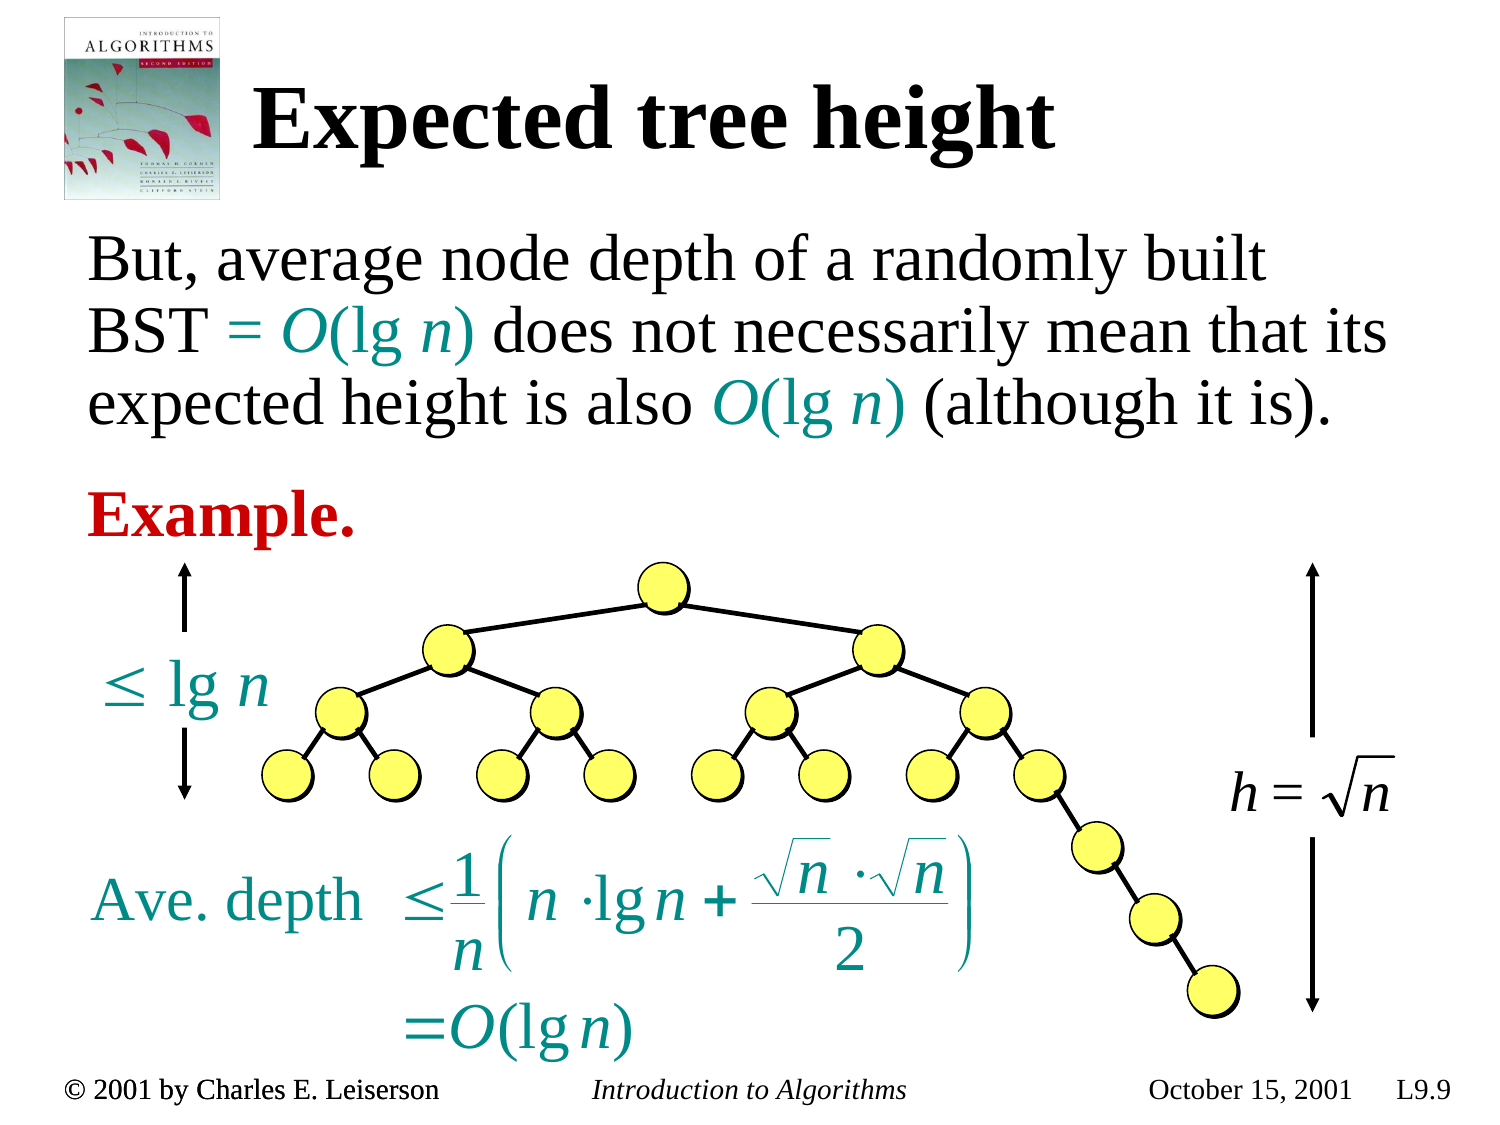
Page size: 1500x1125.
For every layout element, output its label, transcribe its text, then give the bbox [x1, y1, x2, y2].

text_box [1129, 893, 1180, 944]
text_box Example. [72, 462, 372, 558]
text_box [638, 562, 688, 613]
text_box  lg n [83, 632, 286, 728]
text_box [798, 750, 849, 800]
text_box [476, 750, 527, 800]
text_box [530, 687, 581, 738]
chart [396, 830, 981, 1067]
text_box [1187, 965, 1238, 1016]
text_box October 15, 2001 L9.<number> [1025, 1062, 1467, 1113]
text_box [1071, 821, 1122, 872]
text_box [906, 750, 957, 800]
text_box [315, 687, 366, 738]
text_box [422, 624, 473, 675]
text_box [960, 687, 1010, 738]
text_box Ave. depth [75, 849, 380, 941]
text_box Introduction to Algorithms [577, 1067, 923, 1113]
text_box [852, 624, 903, 675]
text_box But, average node depth of a randomly built BST = O(lg n) does not necessarily mean that its expected height is also O(lg n) (although it is). [72, 215, 1413, 447]
text_box [584, 750, 634, 800]
text_box [745, 687, 796, 738]
picture [64, 17, 220, 200]
text_box [261, 750, 312, 800]
text_box [1262, 737, 1363, 744]
text_box [691, 750, 742, 800]
text_box Expected tree height [237, 24, 1476, 213]
text_box [1013, 750, 1064, 800]
chart [1220, 744, 1405, 831]
text_box [1262, 831, 1363, 838]
text_box [369, 750, 420, 800]
